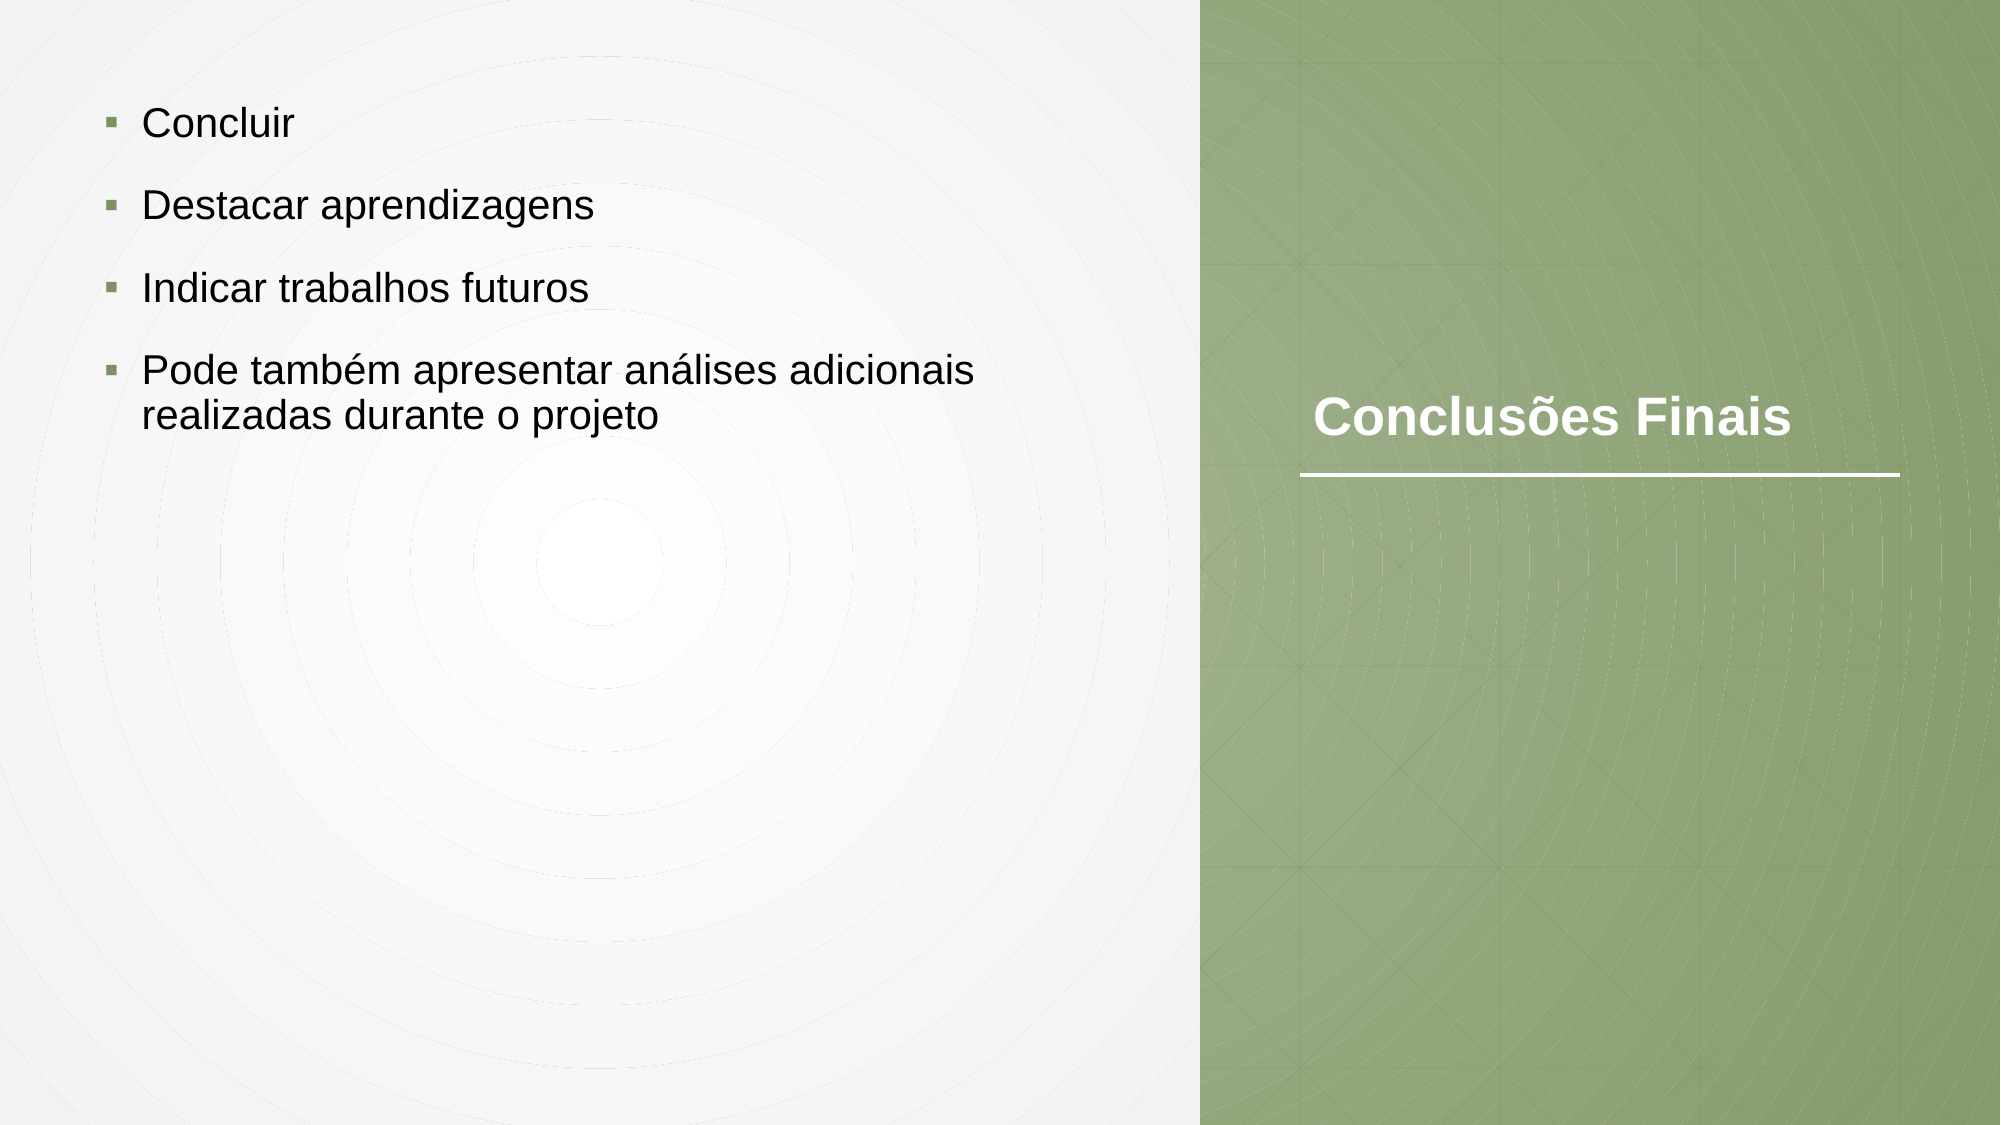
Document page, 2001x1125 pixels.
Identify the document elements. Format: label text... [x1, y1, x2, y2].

title Conclusões Finais [1298, 93, 1899, 455]
list Concluir Destacar aprendizagens Indicar trabalhos futuros Pode também apresentar análises adicionais realizadas durante o projeto [89, 93, 1110, 1032]
